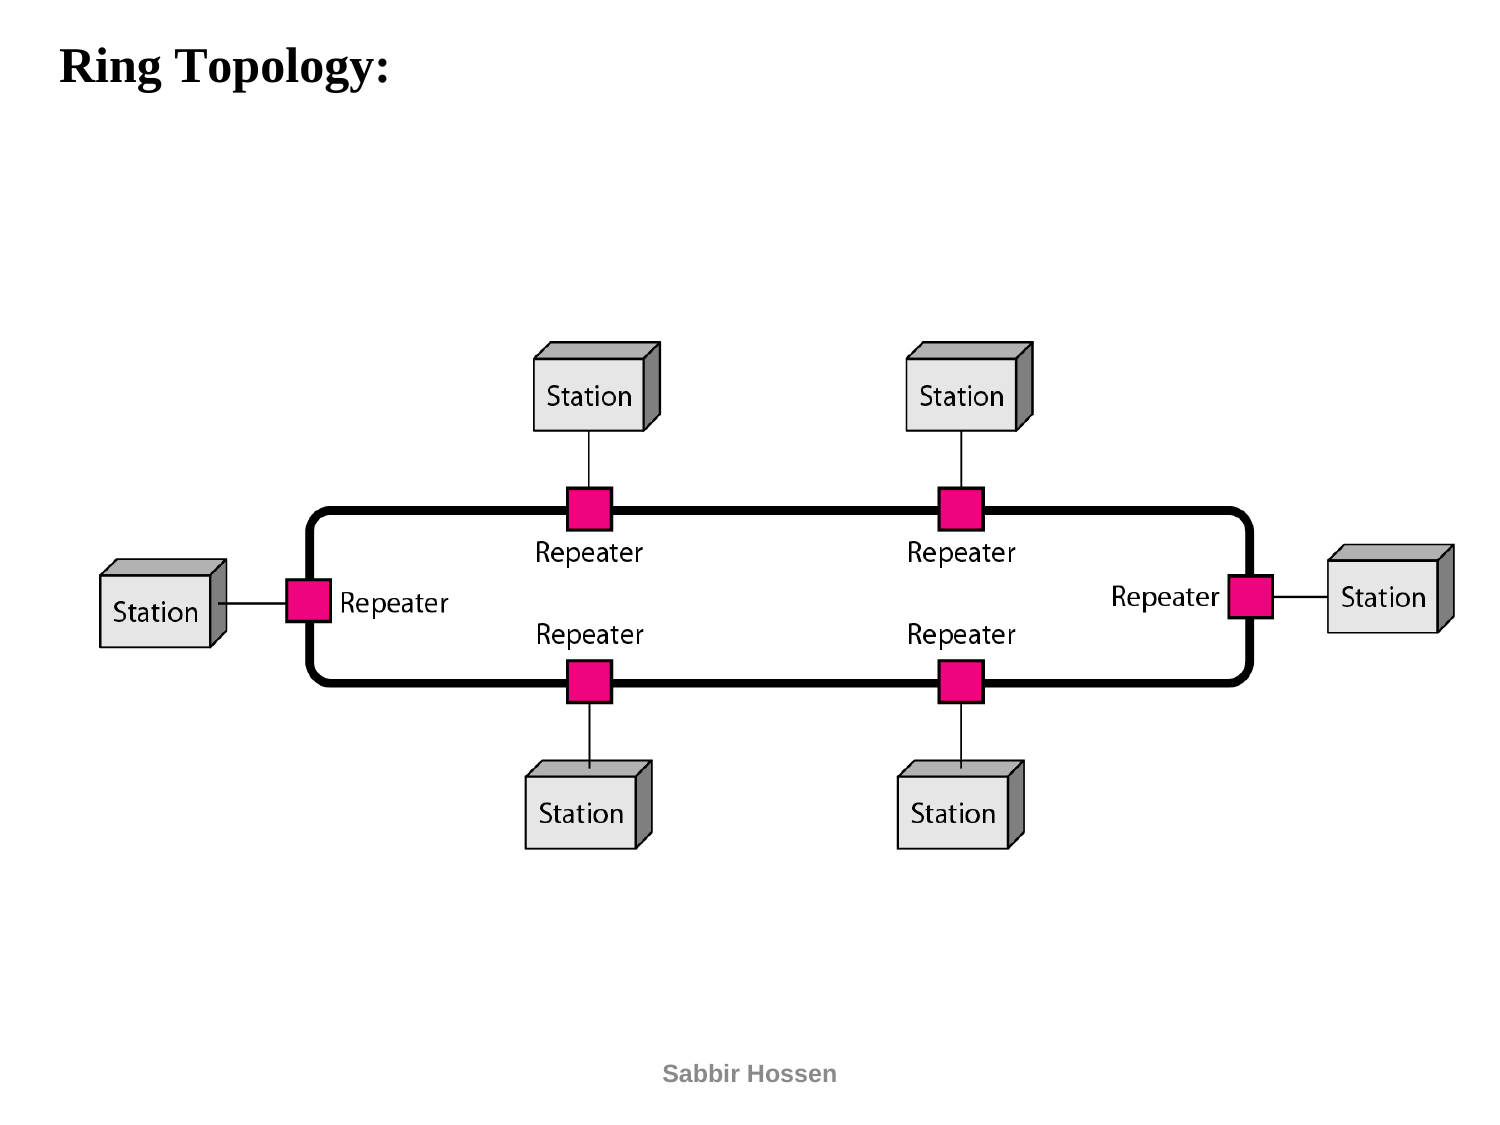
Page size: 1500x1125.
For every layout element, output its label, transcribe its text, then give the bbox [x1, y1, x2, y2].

text_box Sabbir Hossen [496, 1042, 1004, 1103]
list Ring Topology: [44, 24, 1475, 1113]
picture [99, 341, 1455, 850]
